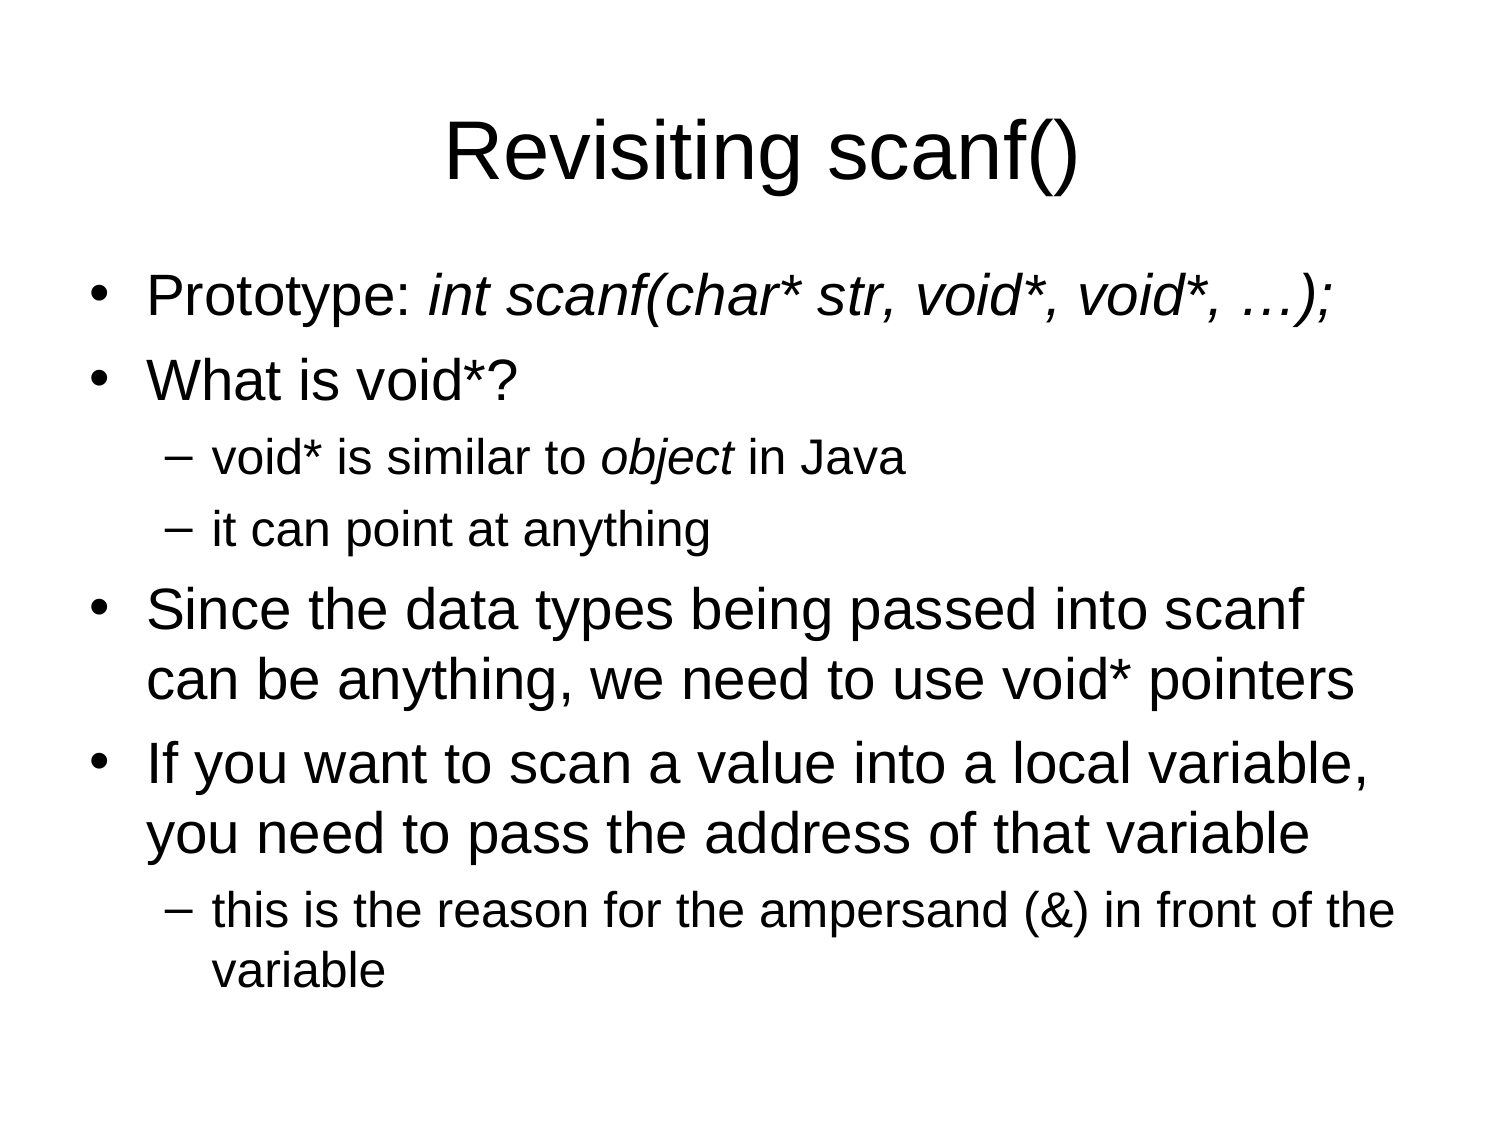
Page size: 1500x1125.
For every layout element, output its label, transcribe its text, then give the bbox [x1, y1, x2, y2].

title Revisiting scanf() [87, 87, 1438, 205]
list Prototype: int scanf(char* str, void*, void*, …); What is void*? void* is similar to object in Java it can point at anything Since the data types being passed into scanf can be anything, we need to use void* pointers If you want to scan a value into a local variable, you need to pass the address of that variable this is the reason for the ampersand (&) in front of the variable [75, 249, 1426, 1050]
